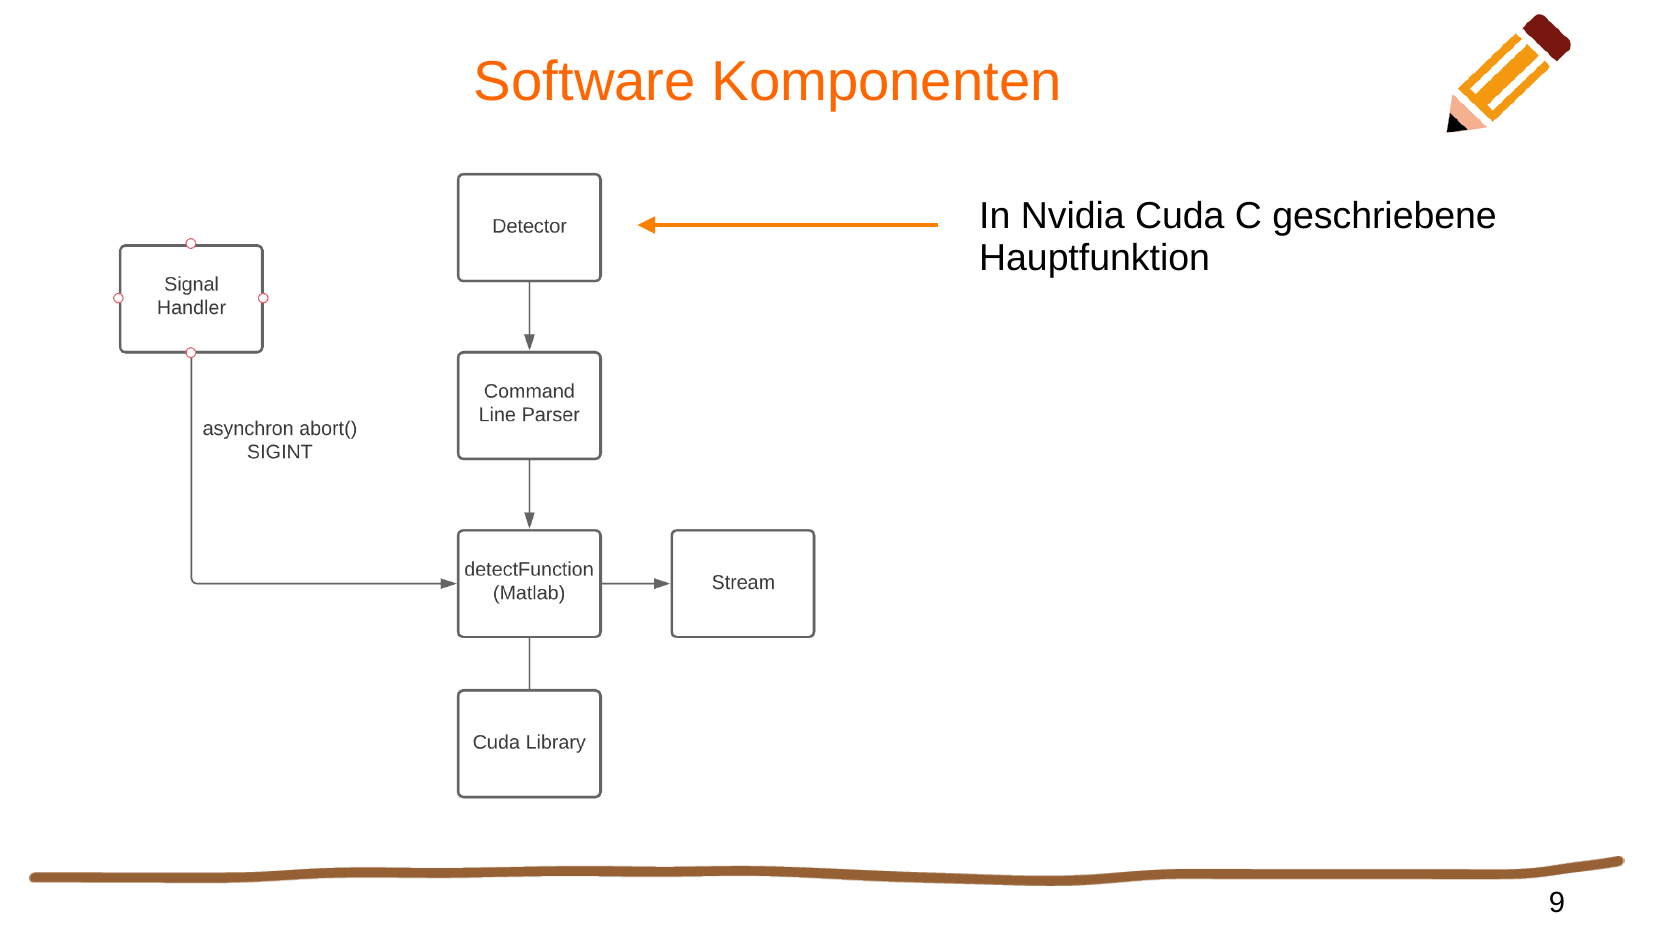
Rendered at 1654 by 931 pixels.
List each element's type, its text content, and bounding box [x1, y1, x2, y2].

text_box In Nvidia Cuda C geschriebene Hauptfunktion [964, 187, 1512, 287]
title Software Komponenten [88, 29, 1447, 133]
picture [1446, 14, 1571, 133]
picture [29, 856, 1625, 886]
picture [75, 112, 901, 854]
